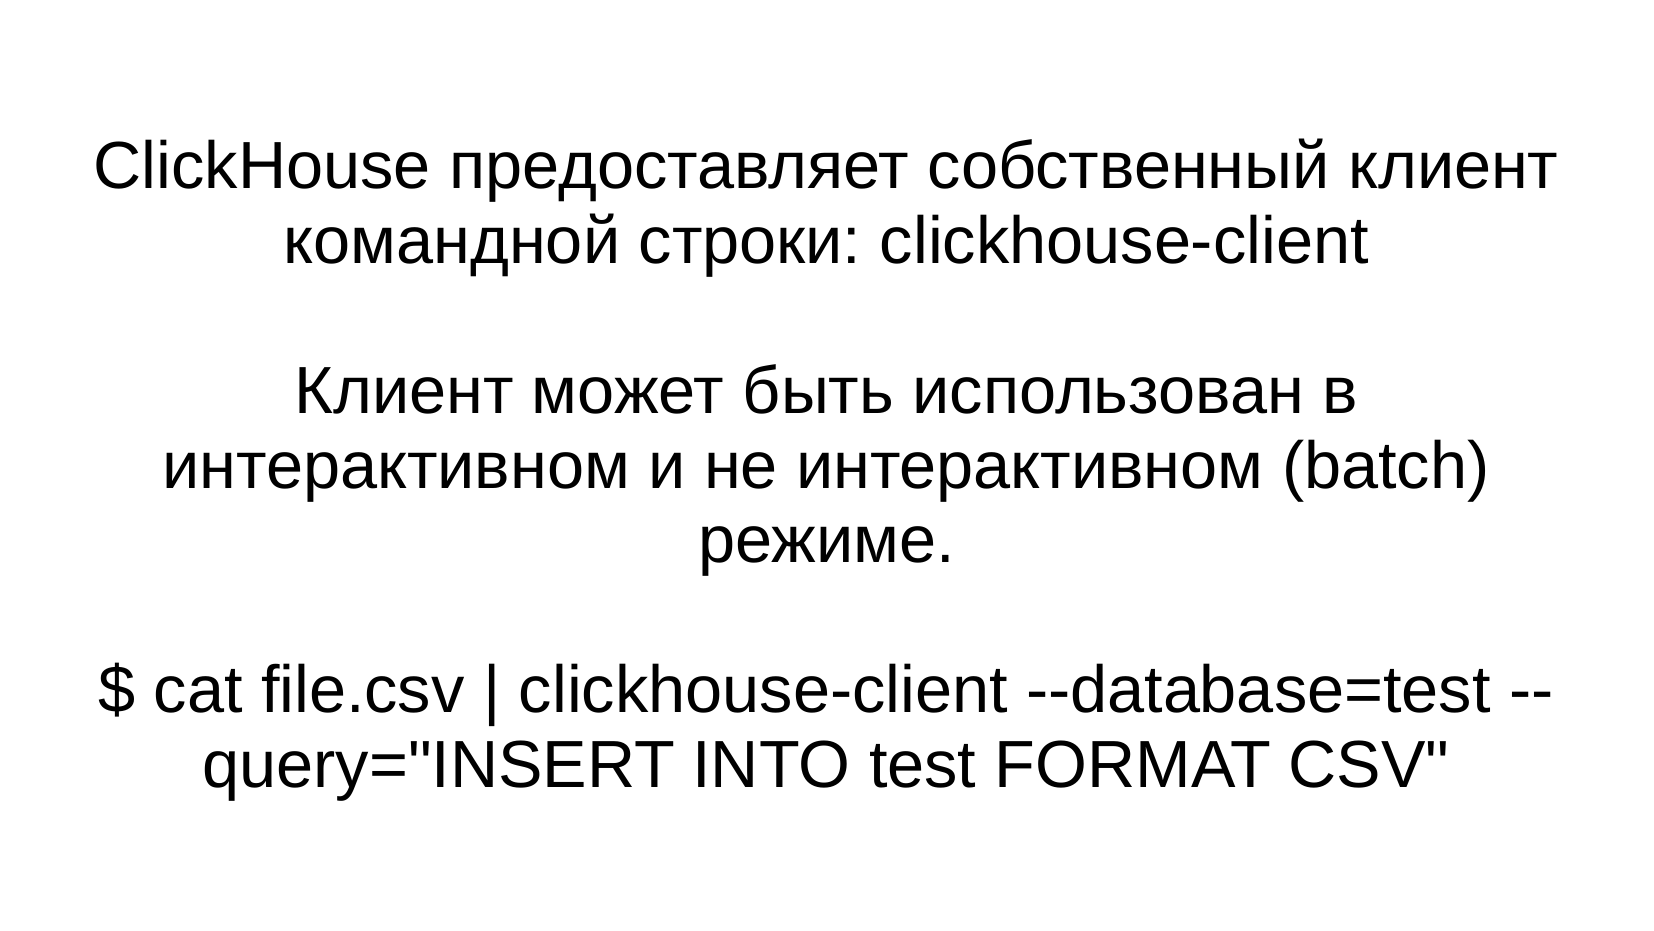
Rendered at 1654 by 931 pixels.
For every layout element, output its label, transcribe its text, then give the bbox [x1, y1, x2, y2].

subtitle ClickHouse предоставляет собственный клиент командной строки: clickhouse-client Клиент может быть использован в интерактивном и не интерактивном (batch) режиме. $ cat file.csv | clickhouse-client --database=test --query="INSERT INTO test FORMAT CSV" [82, 90, 1571, 841]
